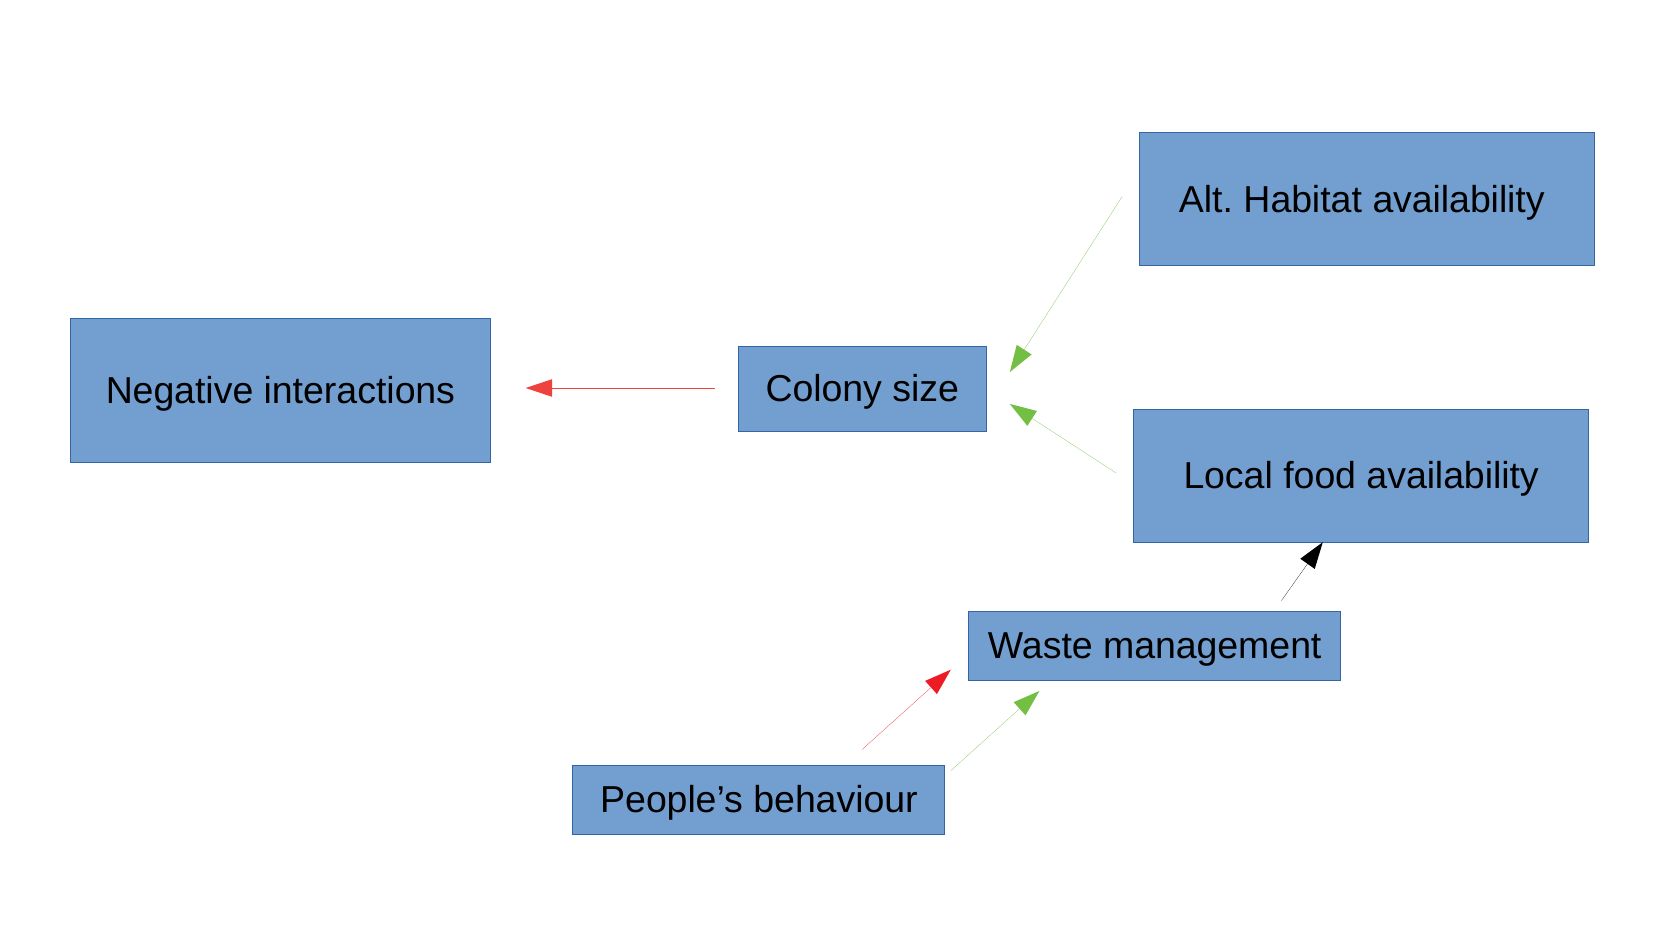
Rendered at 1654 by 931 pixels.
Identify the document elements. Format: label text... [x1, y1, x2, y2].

text_box Alt. Habitat availability [1139, 132, 1595, 266]
text_box Local food availability [1133, 409, 1589, 543]
text_box People’s behaviour [572, 765, 945, 835]
text_box Waste management [968, 611, 1341, 681]
text_box Negative interactions [70, 318, 491, 463]
text_box Colony size [738, 346, 987, 432]
